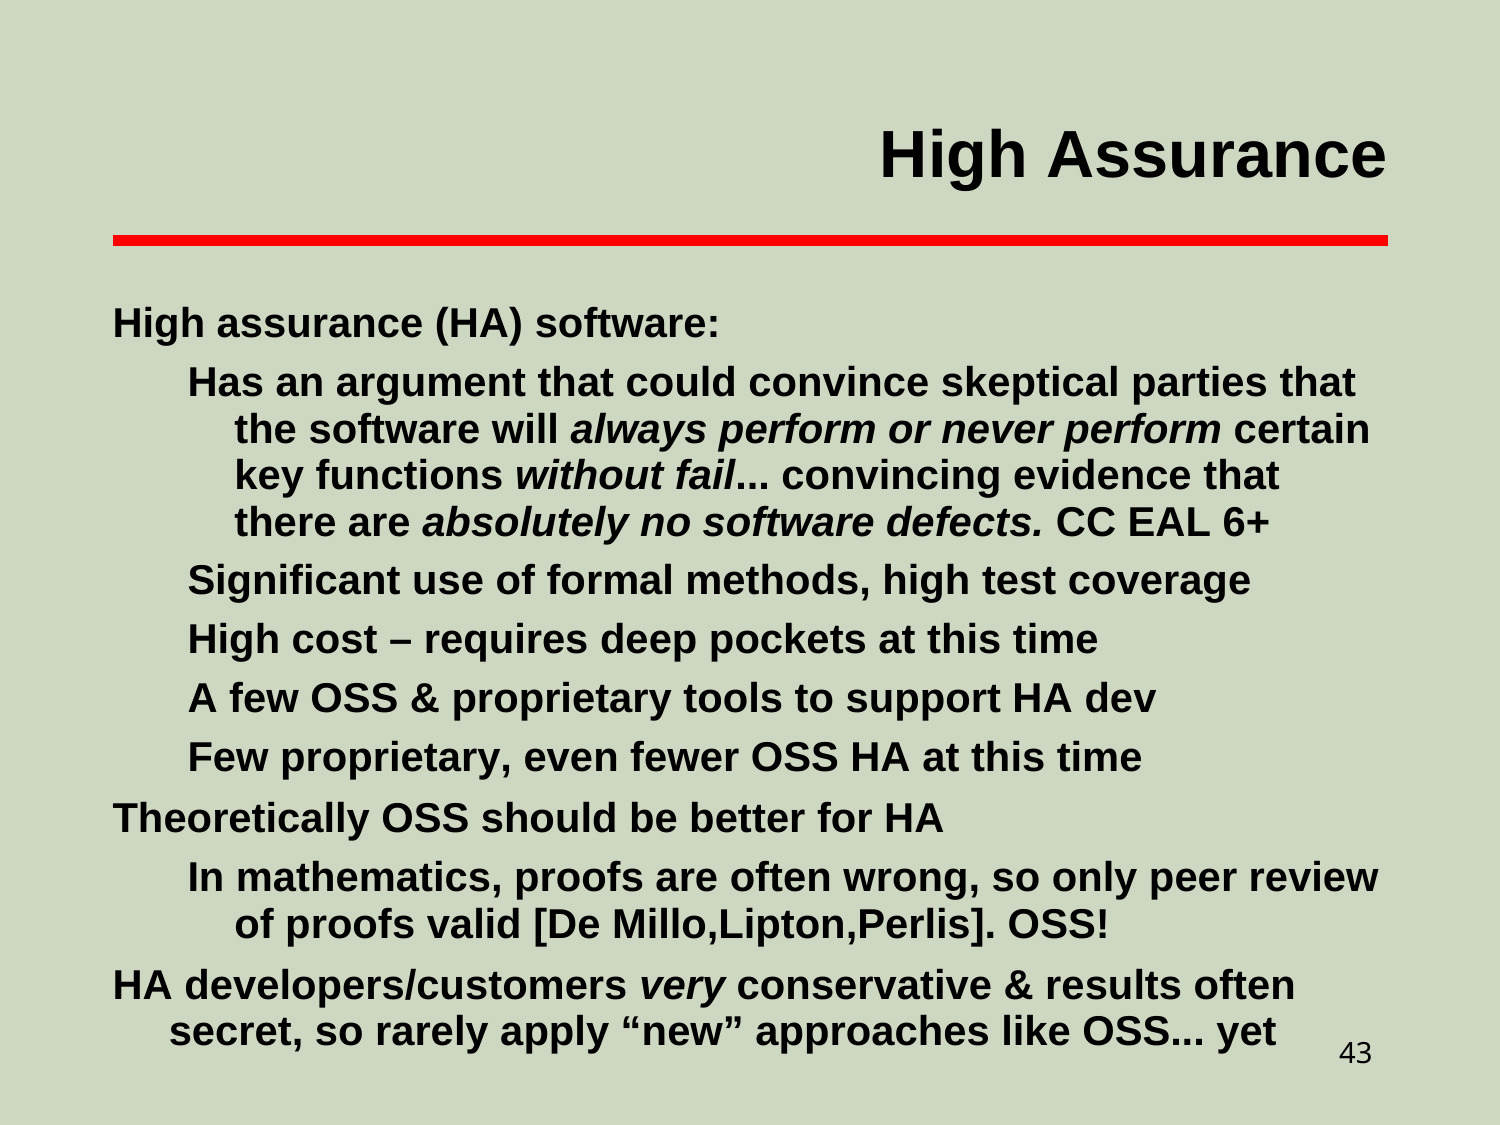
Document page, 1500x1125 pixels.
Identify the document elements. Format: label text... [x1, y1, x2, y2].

list High assurance (HA) software: Has an argument that could convince skeptical parties that the software will always perform or never perform certain key functions without fail... convincing evidence that there are absolutely no software defects. CC EAL 6+ Significant use of formal methods, high test coverage High cost – requires deep pockets at this time A few OSS & proprietary tools to support HA dev Few proprietary, even fewer OSS HA at this time Theoretically OSS should be better for HA In mathematics, proofs are often wrong, so only peer review of proofs valid [De Millo,Lipton,Perlis]. OSS! HA developers/customers very conservative & results often secret, so rarely apply “new” approaches like OSS... yet [112, 299, 1388, 1111]
title High Assurance [337, 85, 1388, 224]
